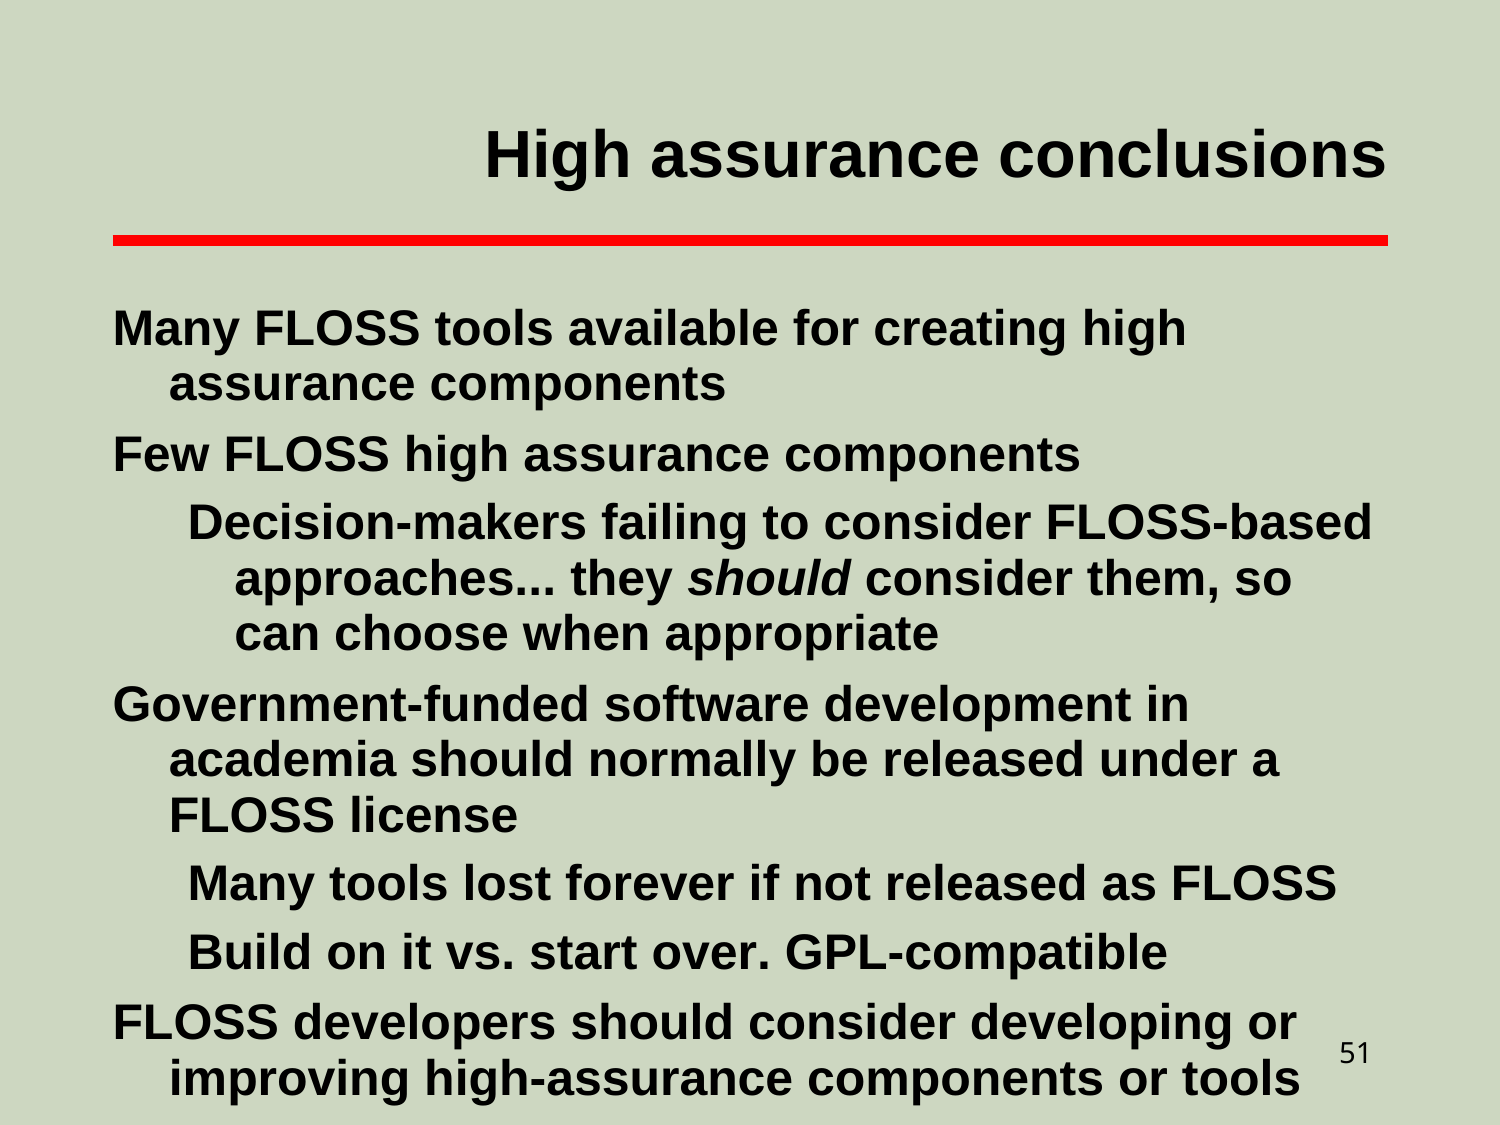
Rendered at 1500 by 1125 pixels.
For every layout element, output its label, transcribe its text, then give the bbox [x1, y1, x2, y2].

title High assurance conclusions [337, 85, 1388, 224]
list Many FLOSS tools available for creating high assurance components Few FLOSS high assurance components Decision-makers failing to consider FLOSS-based approaches... they should consider them, so can choose when appropriate Government-funded software development in academia should normally be released under a FLOSS license Many tools lost forever if not released as FLOSS Build on it vs. start over. GPL-compatible FLOSS developers should consider developing or improving high-assurance components or tools [112, 299, 1388, 1111]
